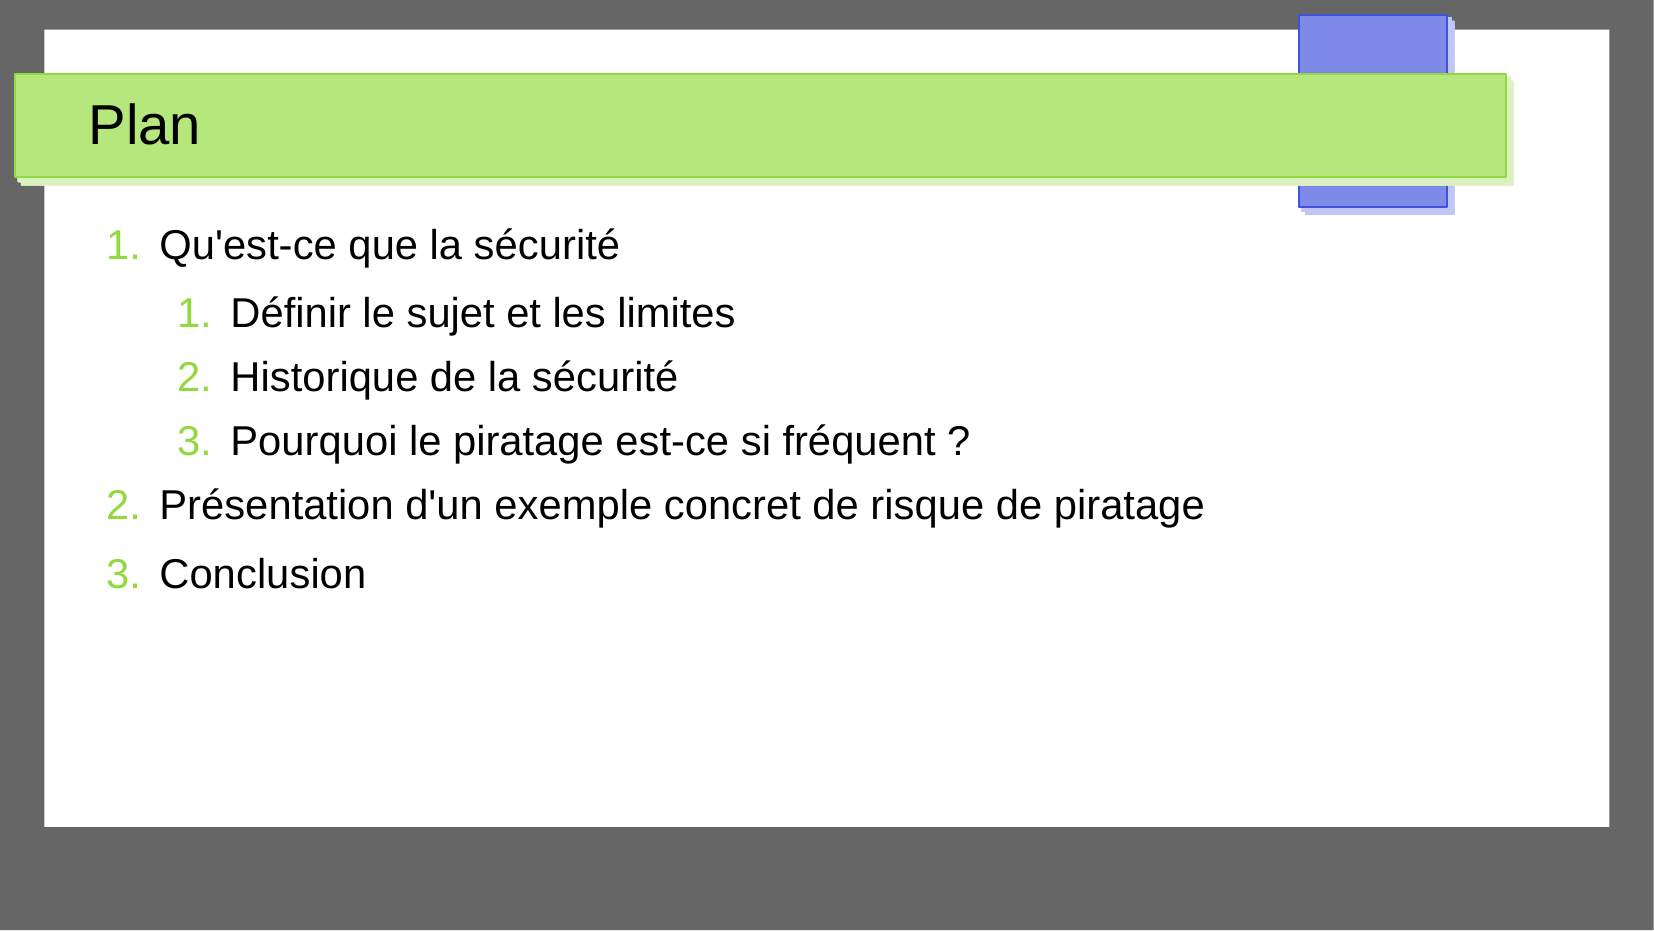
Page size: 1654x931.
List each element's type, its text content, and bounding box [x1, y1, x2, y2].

title Plan [88, 73, 1506, 178]
list Qu'est-ce que la sécurité Définir le sujet et les limites Historique de la sécurité Pourquoi le piratage est-ce si fréquent ? Présentation d'un exemple concret de risque de piratage Conclusion [88, 221, 1565, 813]
